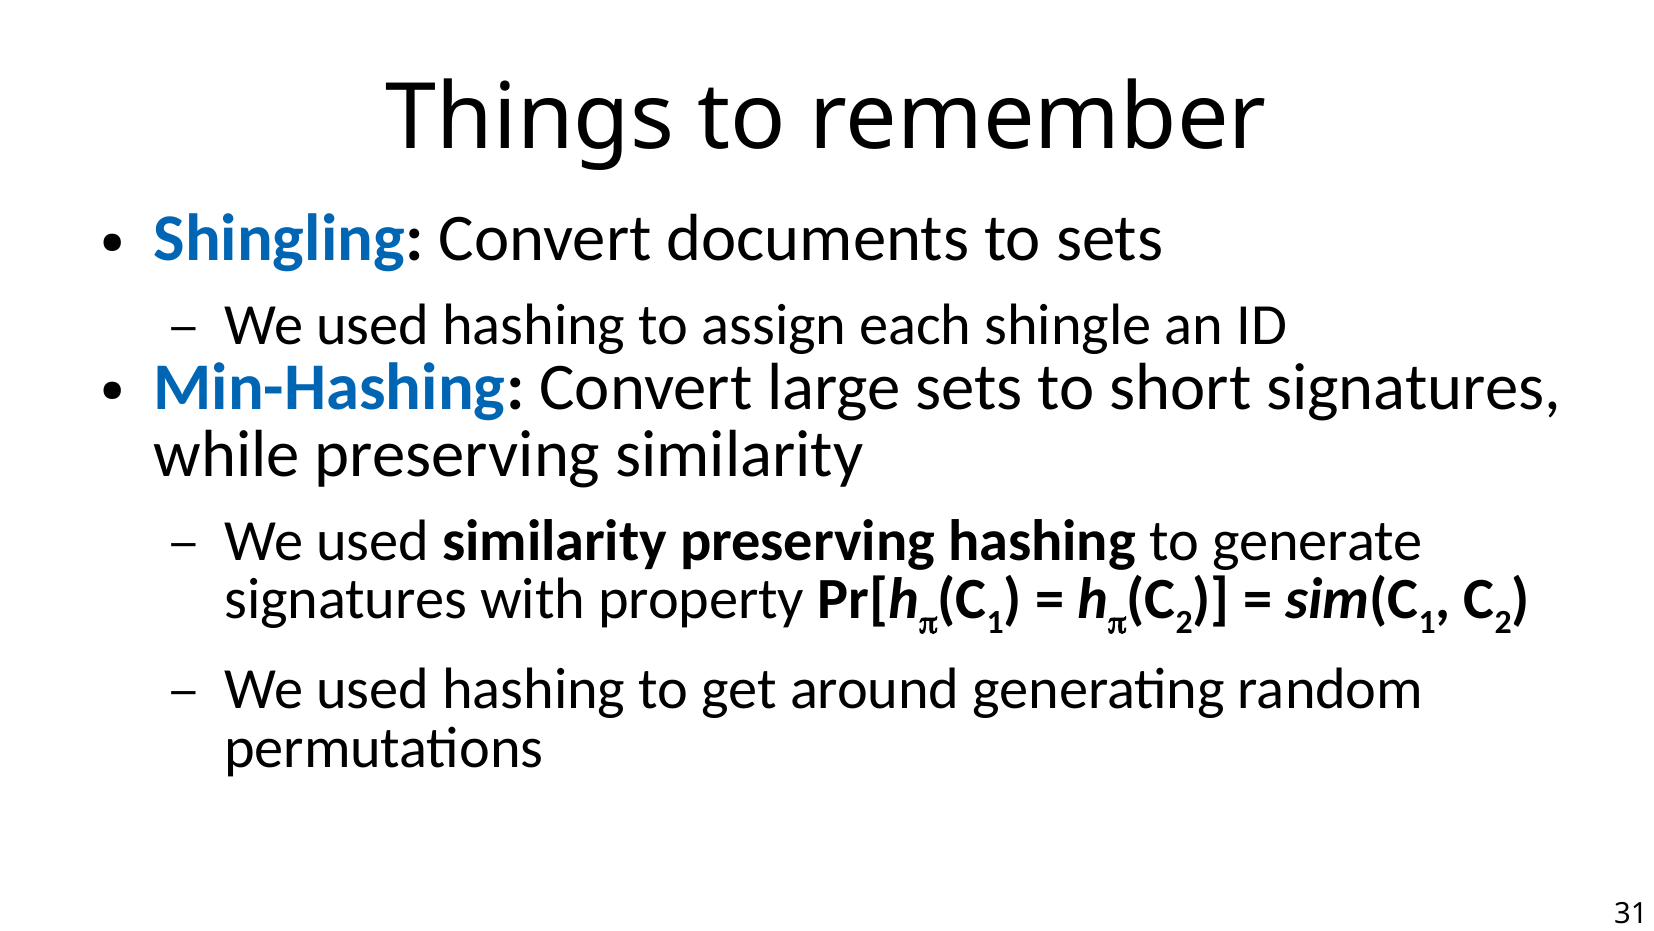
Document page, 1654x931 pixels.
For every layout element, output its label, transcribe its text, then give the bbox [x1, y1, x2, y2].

title Things to remember [82, 1, 1571, 210]
list Shingling: Convert documents to sets We used hashing to assign each shingle an ID Min-Hashing: Convert large sets to short signatures, while preserving similarity We used similarity preserving hashing to generate signatures with property Pr[h(C1) = h(C2)] = sim(C1, C2) We used hashing to get around generating random permutations [82, 210, 1571, 870]
